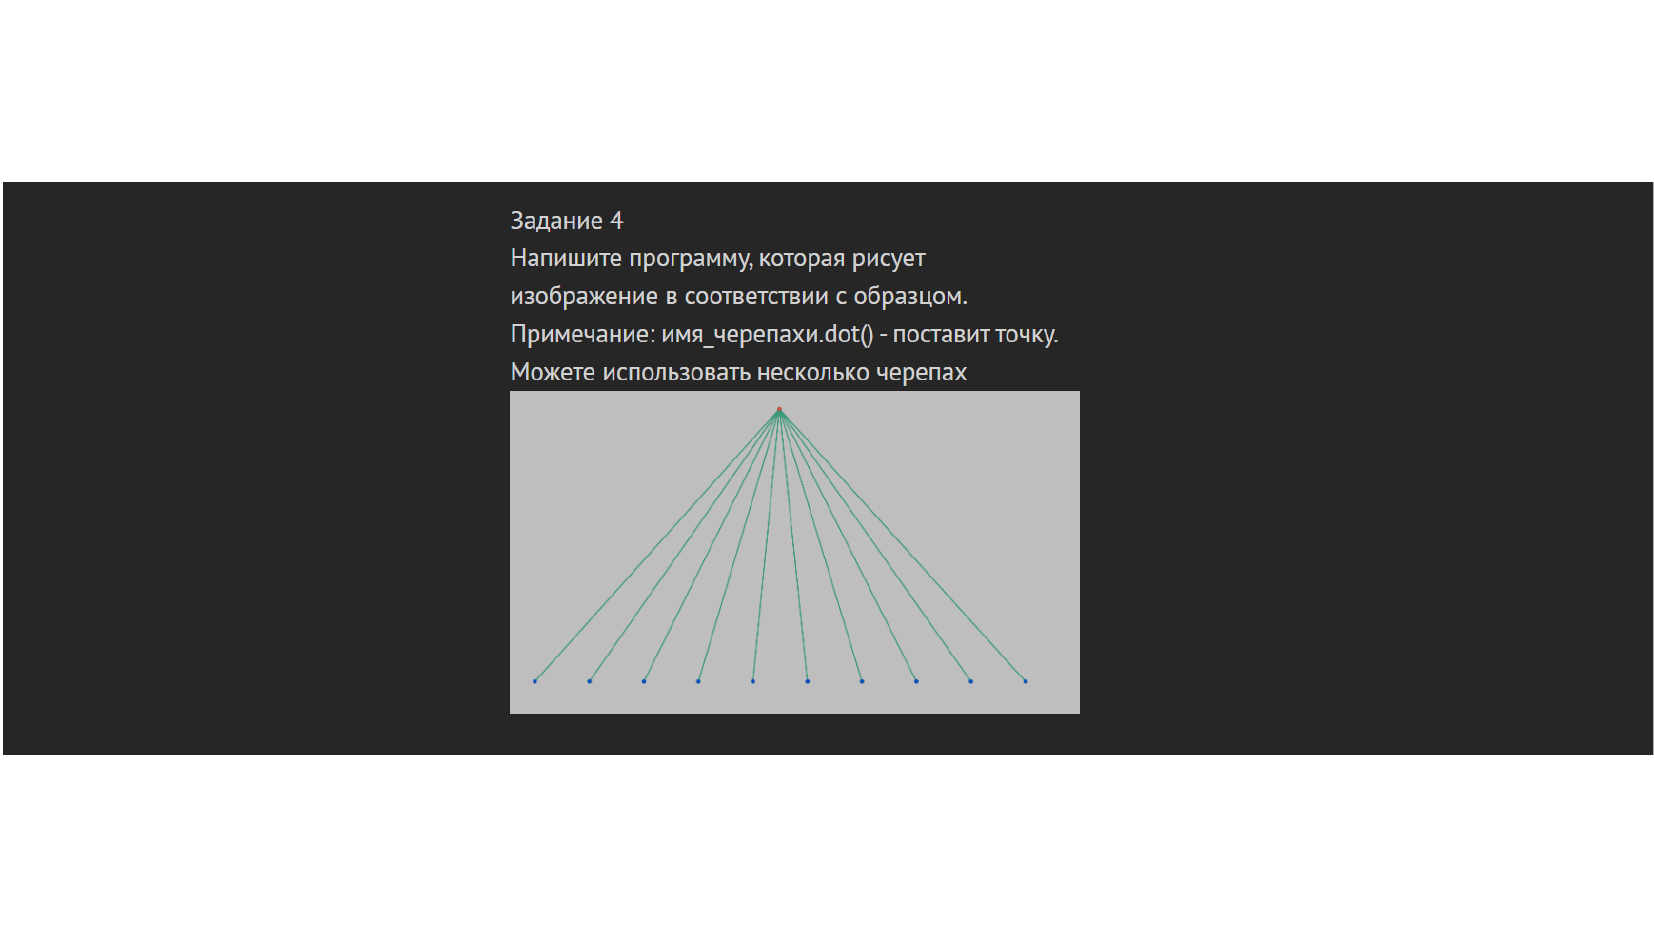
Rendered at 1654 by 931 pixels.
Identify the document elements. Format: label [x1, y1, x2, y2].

picture [3, 182, 1654, 755]
